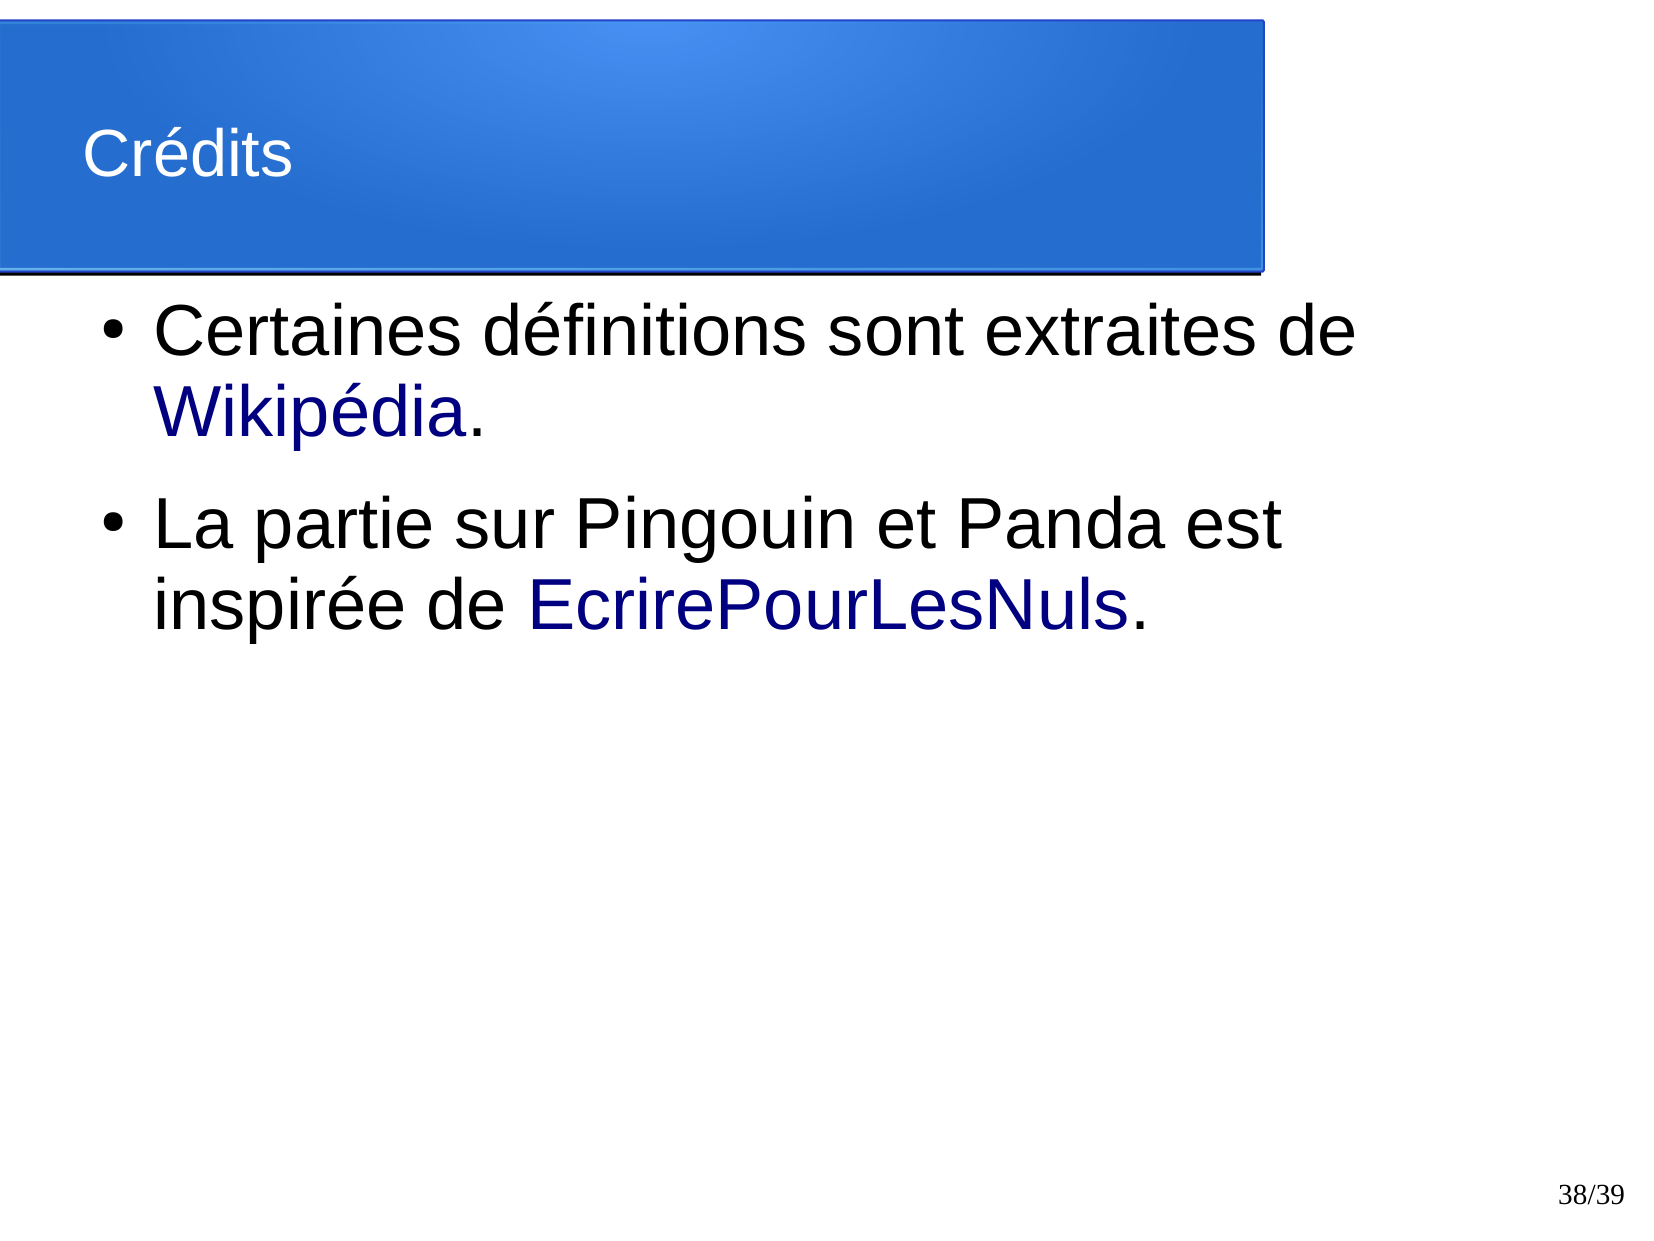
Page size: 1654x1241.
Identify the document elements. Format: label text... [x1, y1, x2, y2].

title Crédits [82, 49, 1250, 257]
list Certaines définitions sont extraites de Wikipédia. La partie sur Pingouin et Panda est inspirée de EcrirePourLesNuls. [82, 290, 1538, 1010]
